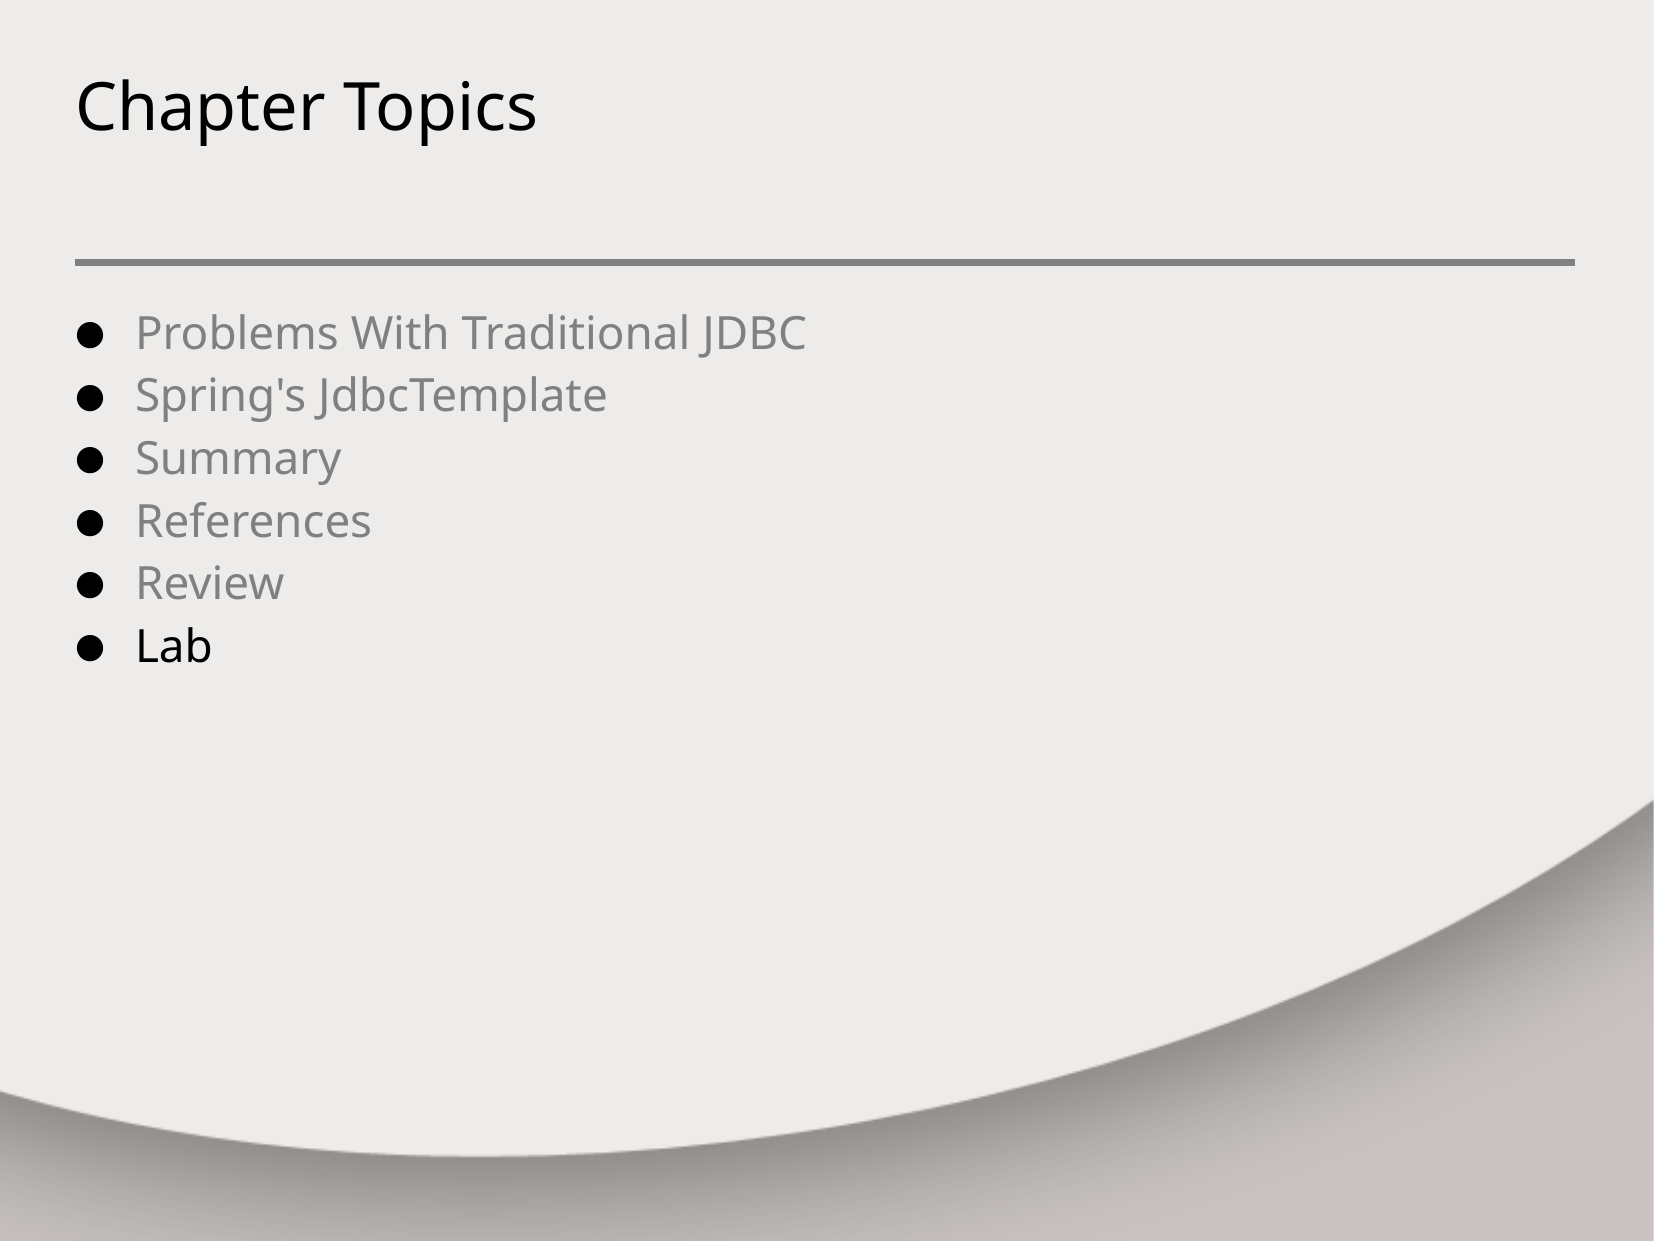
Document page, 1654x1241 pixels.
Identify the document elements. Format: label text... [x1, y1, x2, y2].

picture [0, 0, 1654, 1241]
list Problems With Traditional JDBC Spring's JdbcTemplate Summary References Review Lab [75, 300, 1576, 1163]
title Chapter Topics [75, 75, 1576, 226]
